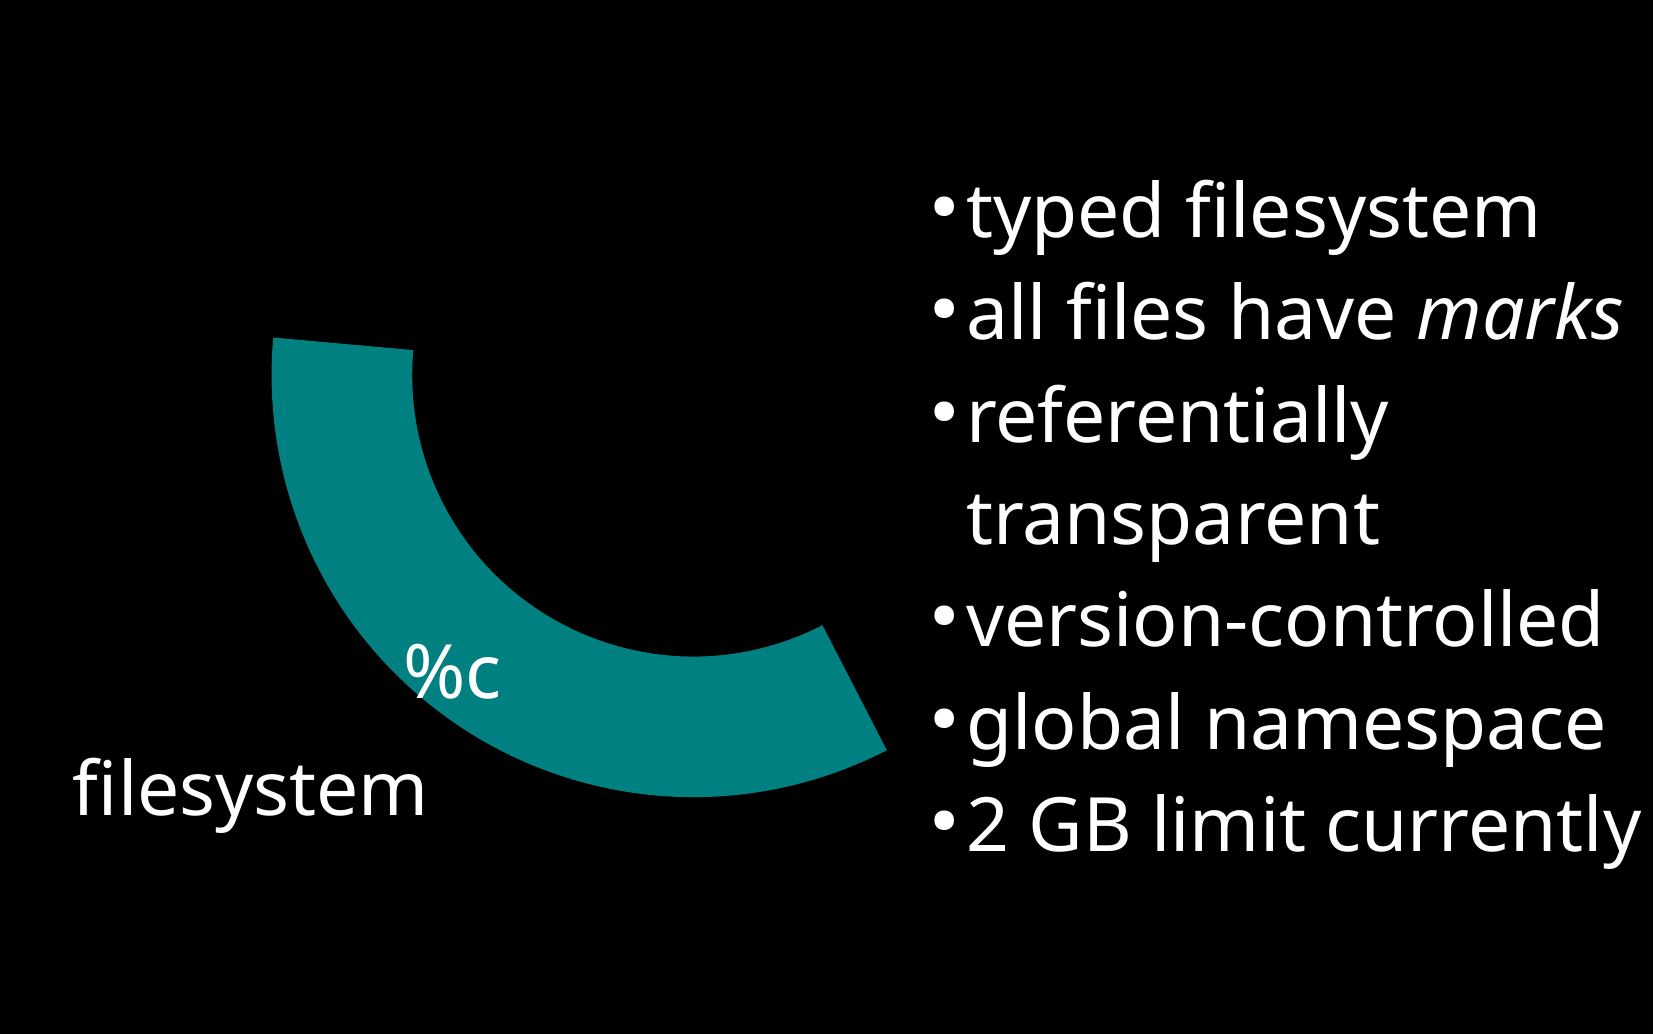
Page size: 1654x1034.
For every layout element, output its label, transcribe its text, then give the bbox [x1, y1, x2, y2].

text_box filesystem [58, 727, 451, 900]
text_box typed filesystem all files have marks referentially transparent version-controlled global namespace 2 GB limit currently [916, 150, 1615, 715]
text_box %c [271, 337, 887, 798]
